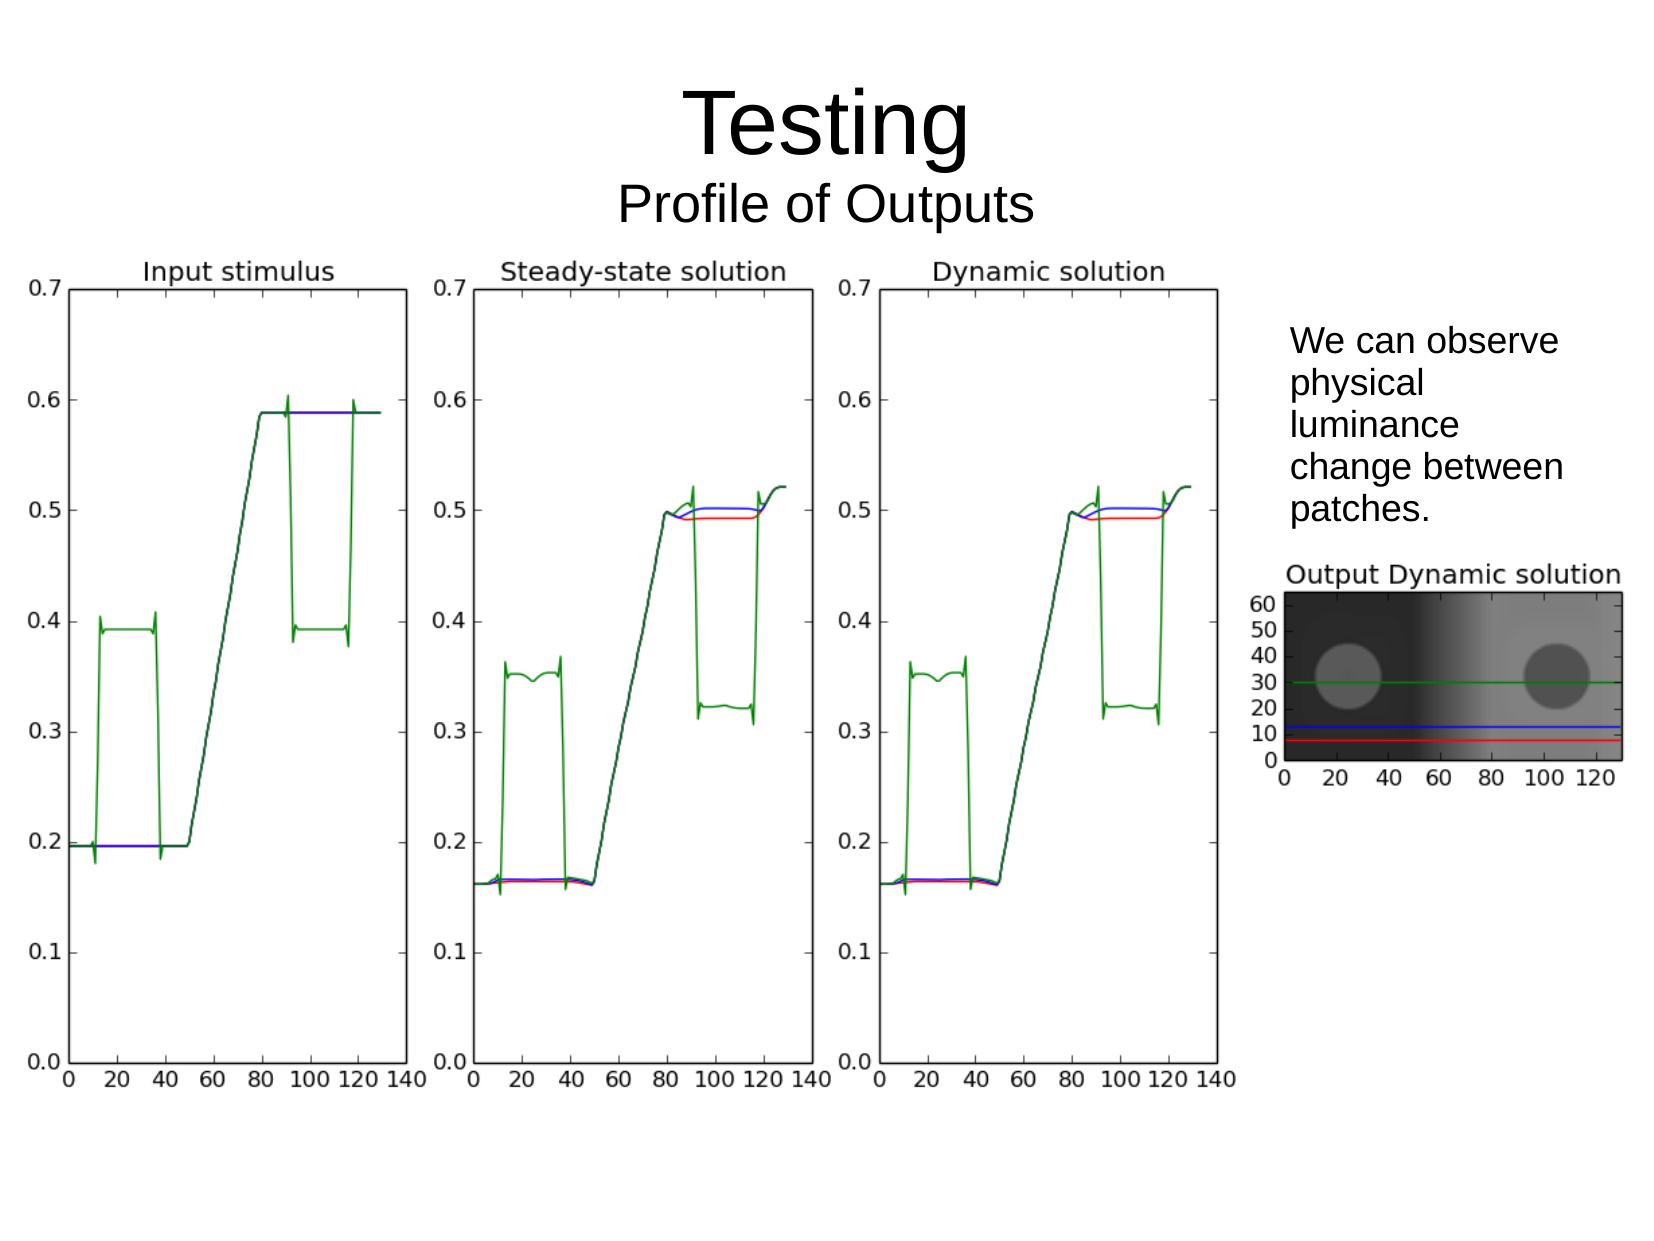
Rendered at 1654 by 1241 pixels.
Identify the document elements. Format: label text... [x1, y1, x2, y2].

picture [0, 246, 1654, 1111]
text_box We can observe physical luminance change between patches. [1275, 312, 1606, 537]
title Testing Profile of Outputs [82, 49, 1571, 246]
